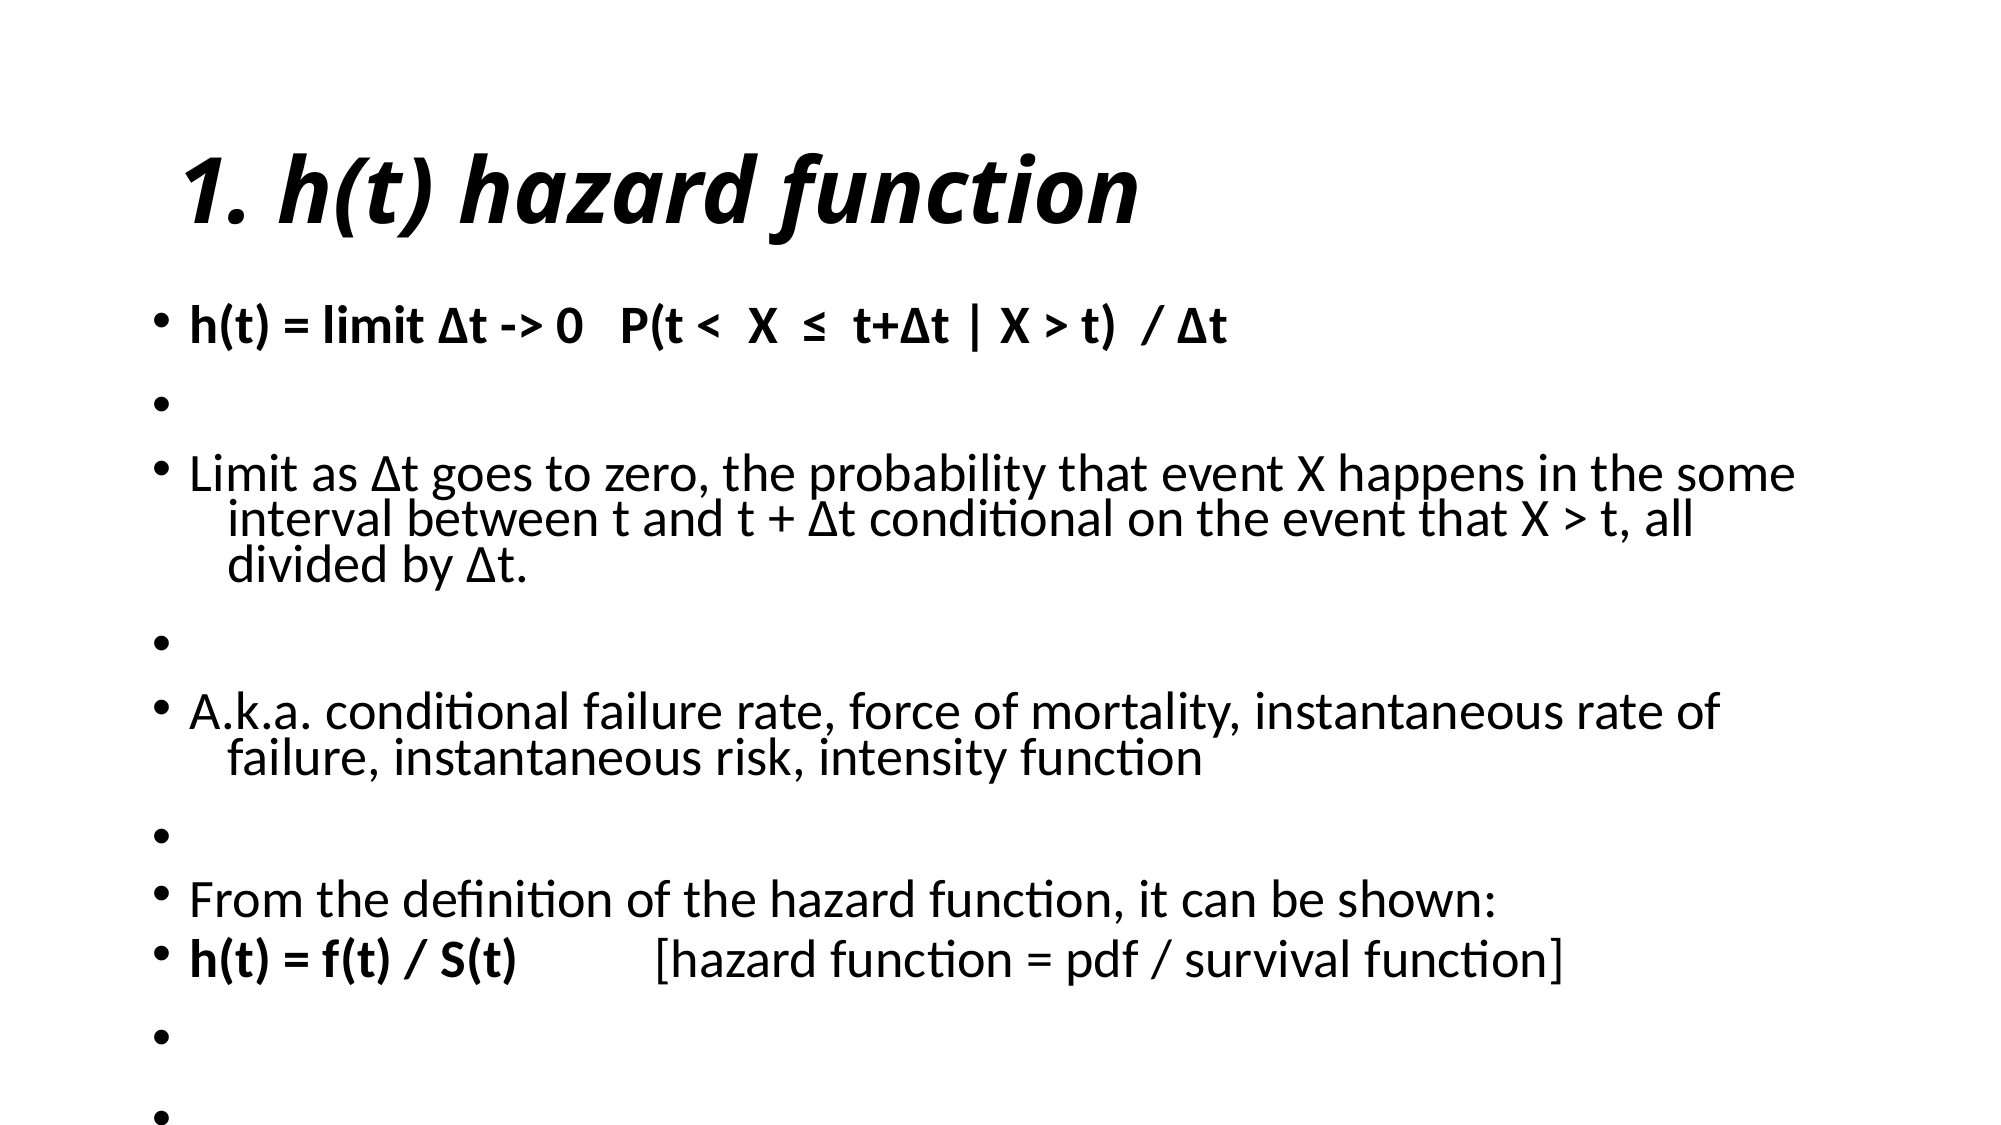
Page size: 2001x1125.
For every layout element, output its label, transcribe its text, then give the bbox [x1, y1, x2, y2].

text_box 1. h(t) hazard function [162, 84, 1888, 303]
list h(t) = limit Δt -> 0 P(t < X ≤ t+Δt | X > t) / Δt Limit as Δt goes to zero, the probability that event X happens in the some interval between t and t + Δt conditional on the event that X > t, all divided by Δt. A.k.a. conditional failure rate, force of mortality, instantaneous rate of failure, instantaneous risk, intensity function From the definition of the hazard function, it can be shown: h(t) = f(t) / S(t) [hazard function = pdf / survival function] [137, 299, 1863, 1014]
